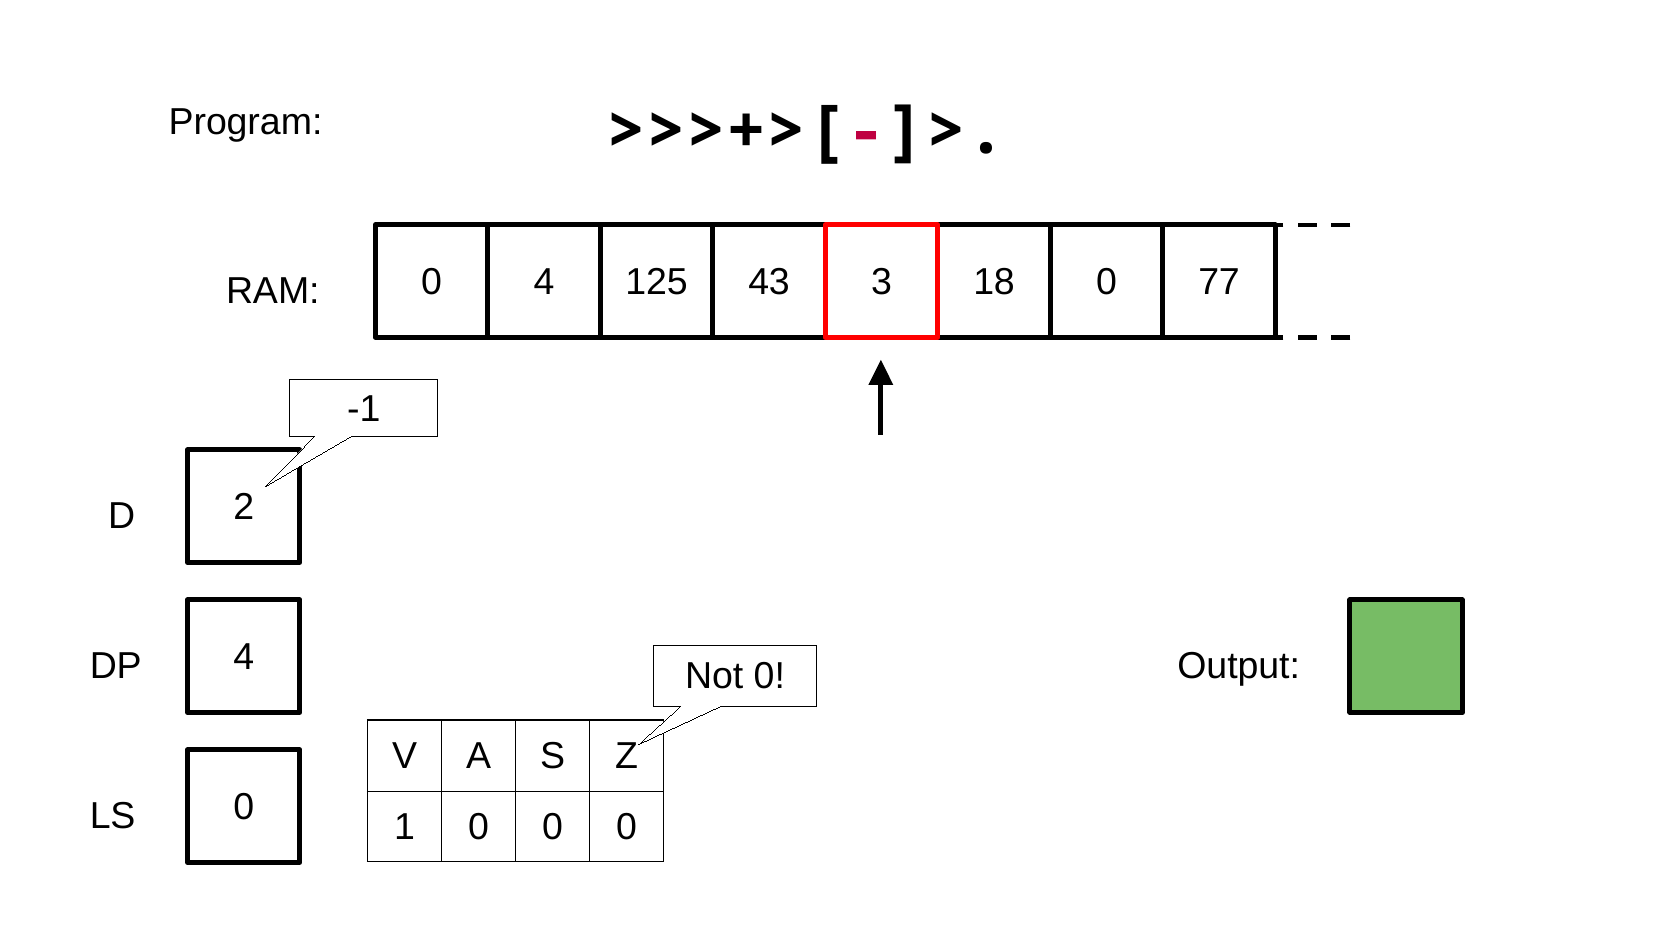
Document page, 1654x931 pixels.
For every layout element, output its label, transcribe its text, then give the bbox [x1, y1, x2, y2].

table_cell 1 [368, 792, 441, 861]
text_box 0 [187, 749, 300, 863]
text_box 0 [1050, 224, 1162, 338]
text_box Not 0! [638, 645, 817, 745]
text_box 43 [712, 224, 825, 338]
text_box LS [74, 787, 151, 845]
table_header Z [590, 721, 663, 791]
table_header V [368, 721, 441, 791]
text_box 0 [375, 224, 487, 338]
text_box 18 [938, 224, 1050, 338]
table_header S [516, 721, 589, 791]
text_box 2 [187, 449, 300, 563]
text_box 77 [1162, 224, 1276, 338]
table_header A [442, 721, 515, 791]
table_cell 0 [590, 792, 663, 861]
table_cell 0 [442, 792, 515, 861]
text_box [1349, 599, 1463, 713]
table_cell 0 [516, 792, 589, 861]
text_box DP [74, 637, 157, 695]
text_box >>>+>[-]>. [337, 74, 1275, 168]
text_box 4 [487, 224, 600, 338]
text_box Program: [153, 93, 337, 150]
text_box RAM: [211, 262, 362, 362]
text_box 125 [600, 224, 712, 338]
text_box 4 [187, 599, 300, 713]
text_box D [93, 487, 150, 545]
text_box 3 [825, 224, 938, 338]
text_box -1 [265, 379, 438, 487]
text_box Output: [1162, 637, 1336, 737]
